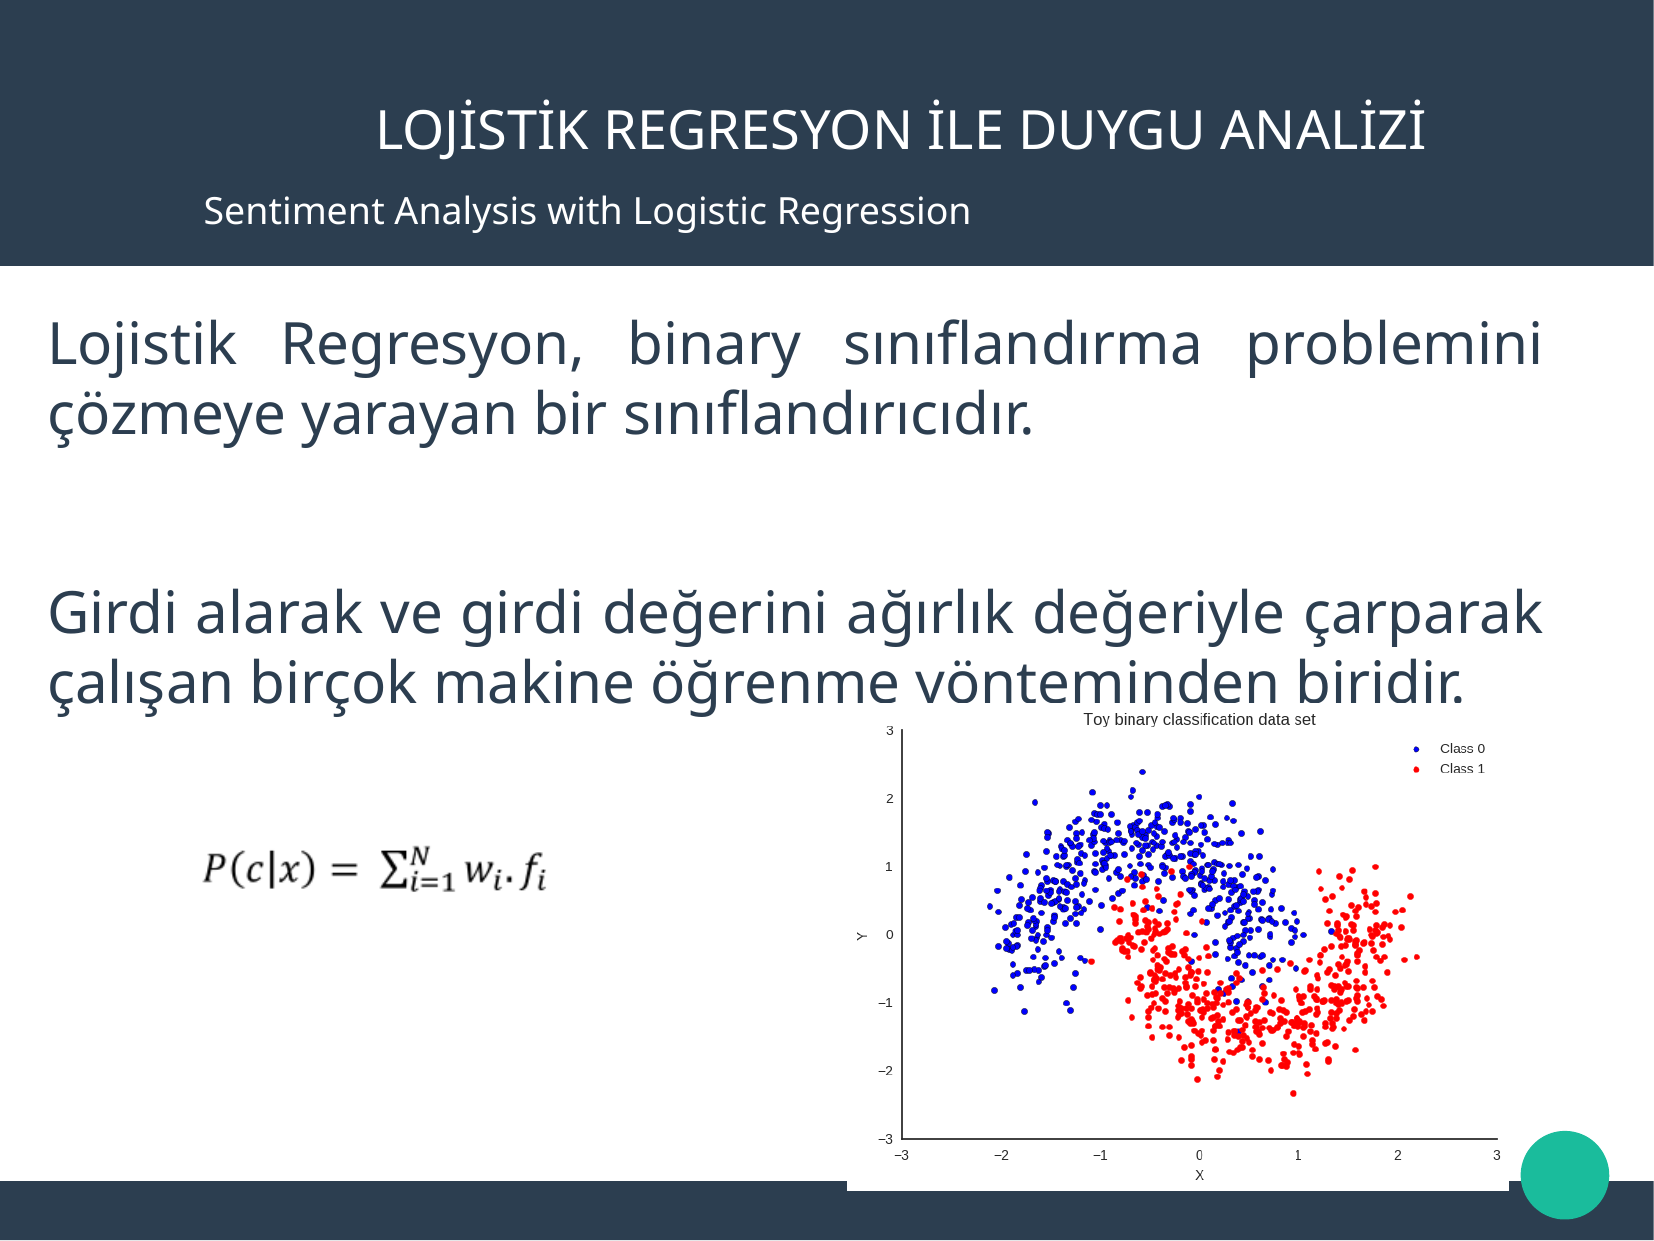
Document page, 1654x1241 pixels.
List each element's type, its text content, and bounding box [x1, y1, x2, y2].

title LOJİSTİK REGRESYON İLE DUYGU ANALİZİ [59, 49, 1595, 207]
text_box Sentiment Analysis with Logistic Regression [188, 177, 1312, 236]
subtitle Lojistik Regresyon, binary sınıflandırma problemini çözmeye yarayan bir sınıflandırıcıdır. Girdi alarak ve girdi değerini ağırlık değeriyle çarparak çalışan birçok makine öğrenme yönteminden biridir. [47, 307, 1583, 714]
picture [170, 810, 615, 922]
text_box [59, 188, 1359, 366]
picture [847, 703, 1509, 1191]
